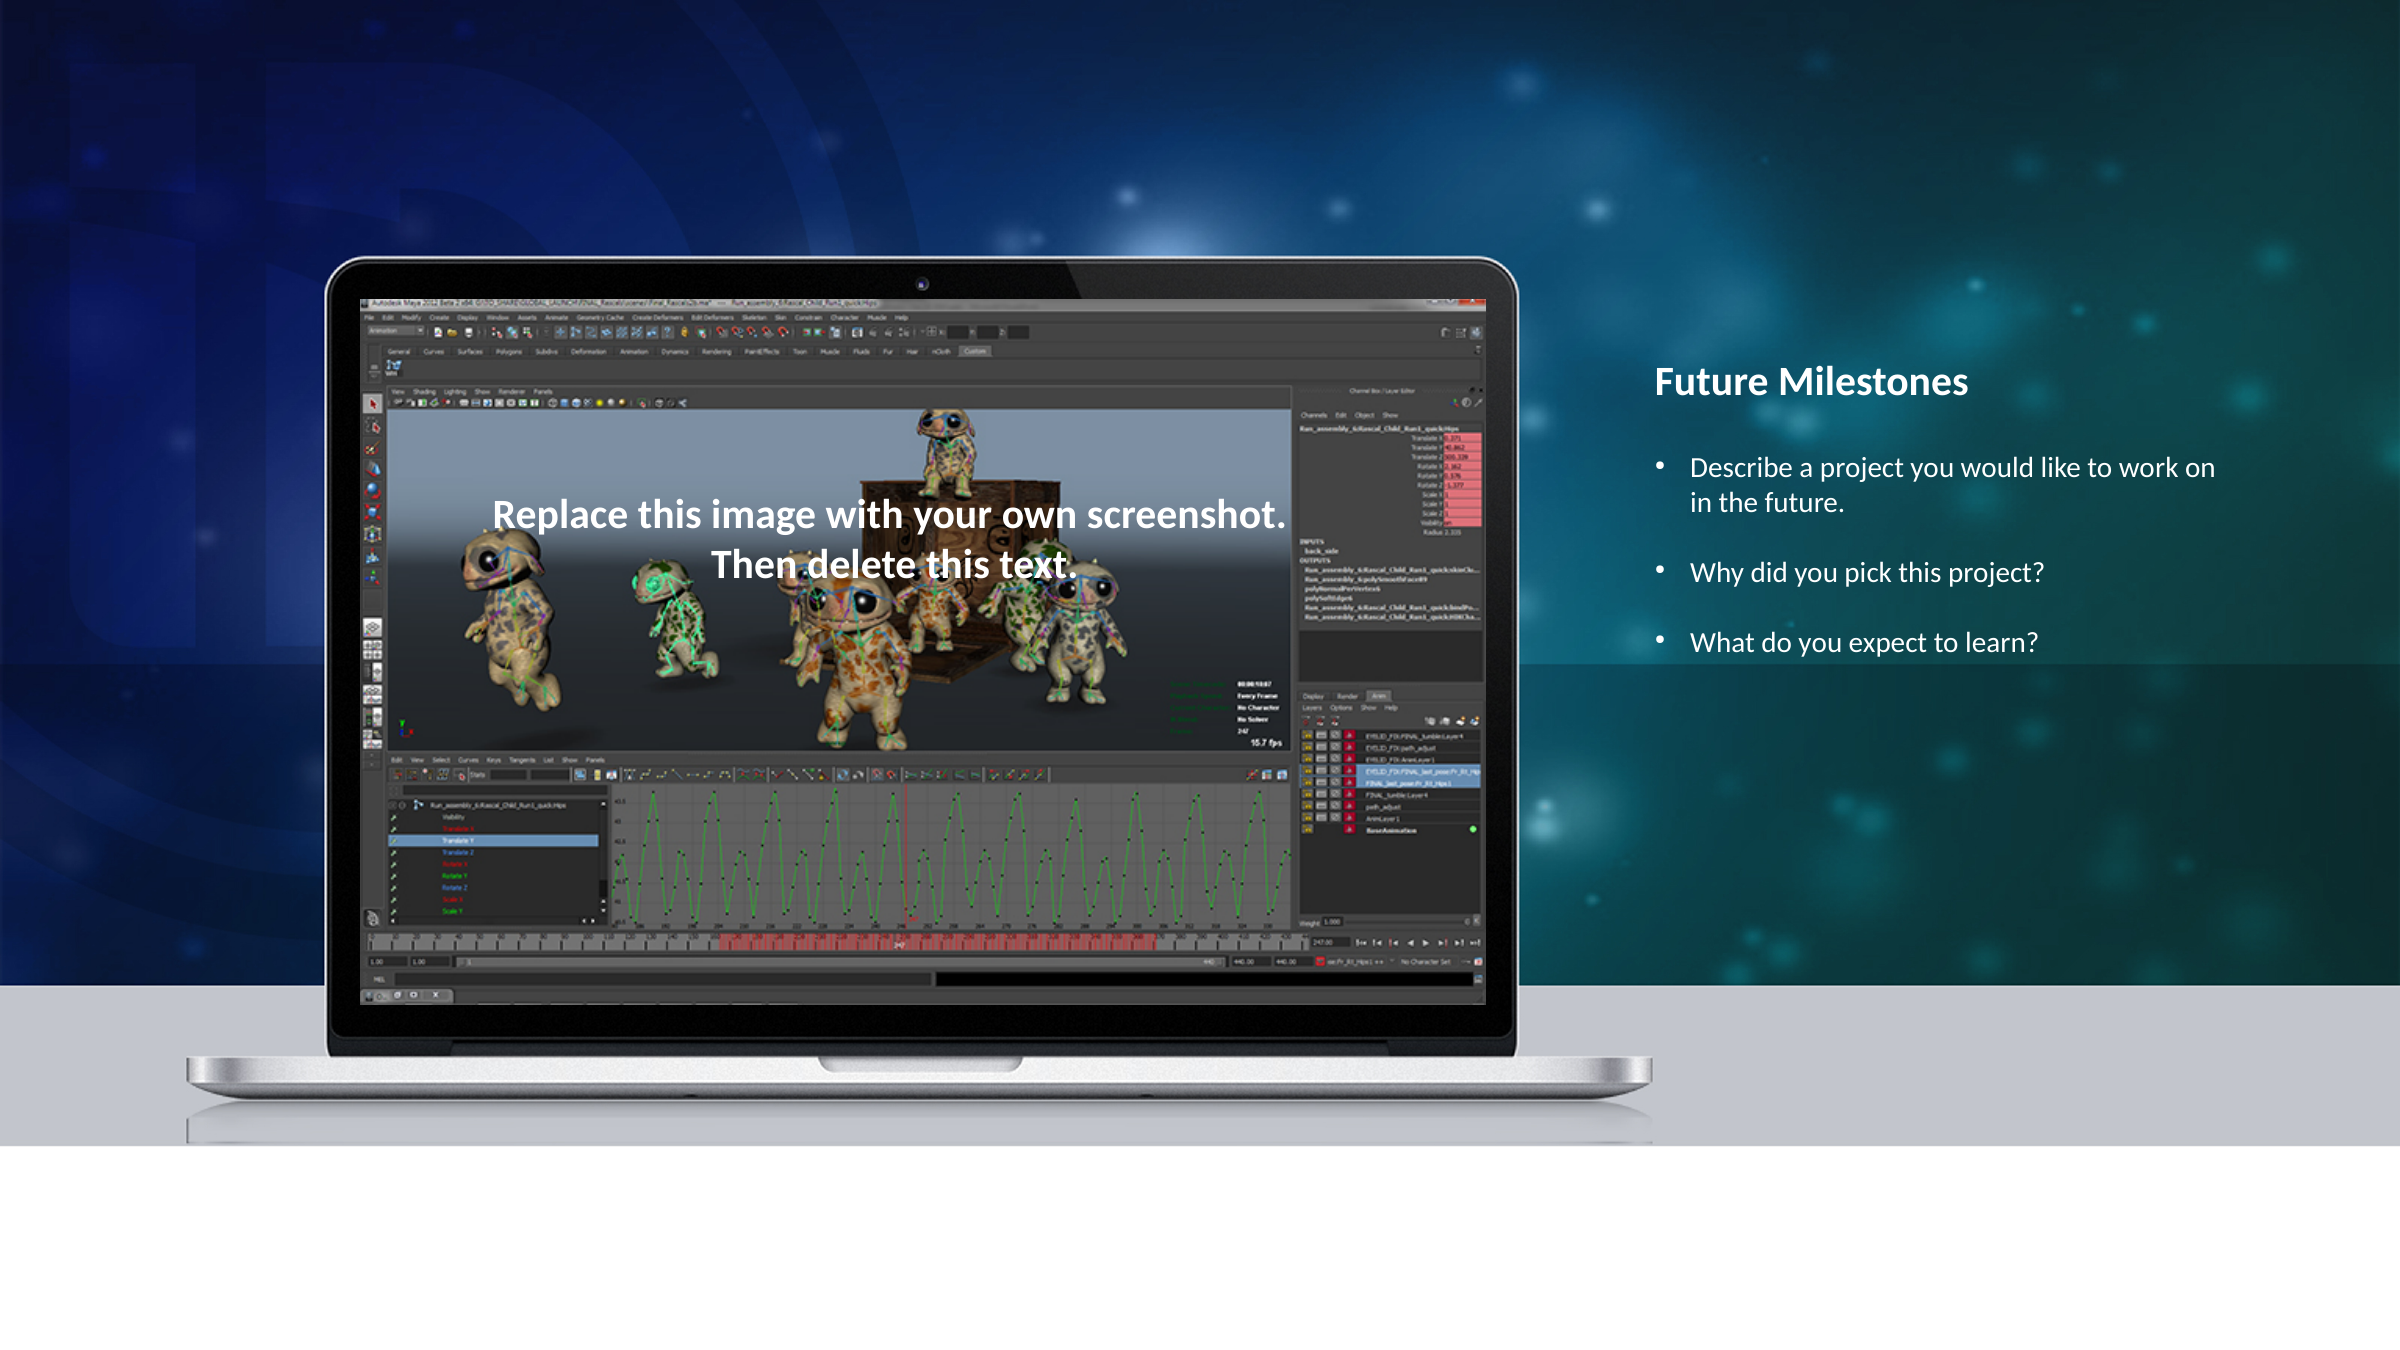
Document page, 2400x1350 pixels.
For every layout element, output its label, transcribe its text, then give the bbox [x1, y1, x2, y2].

text_box Replace this image with your own screenshot. Then delete this text. [410, 479, 1380, 595]
text_box Future Milestones Describe a project you would like to work on in the future. Why did you pick this project? What do you expect to learn? [1639, 346, 2250, 666]
picture [0, 0, 2400, 1350]
